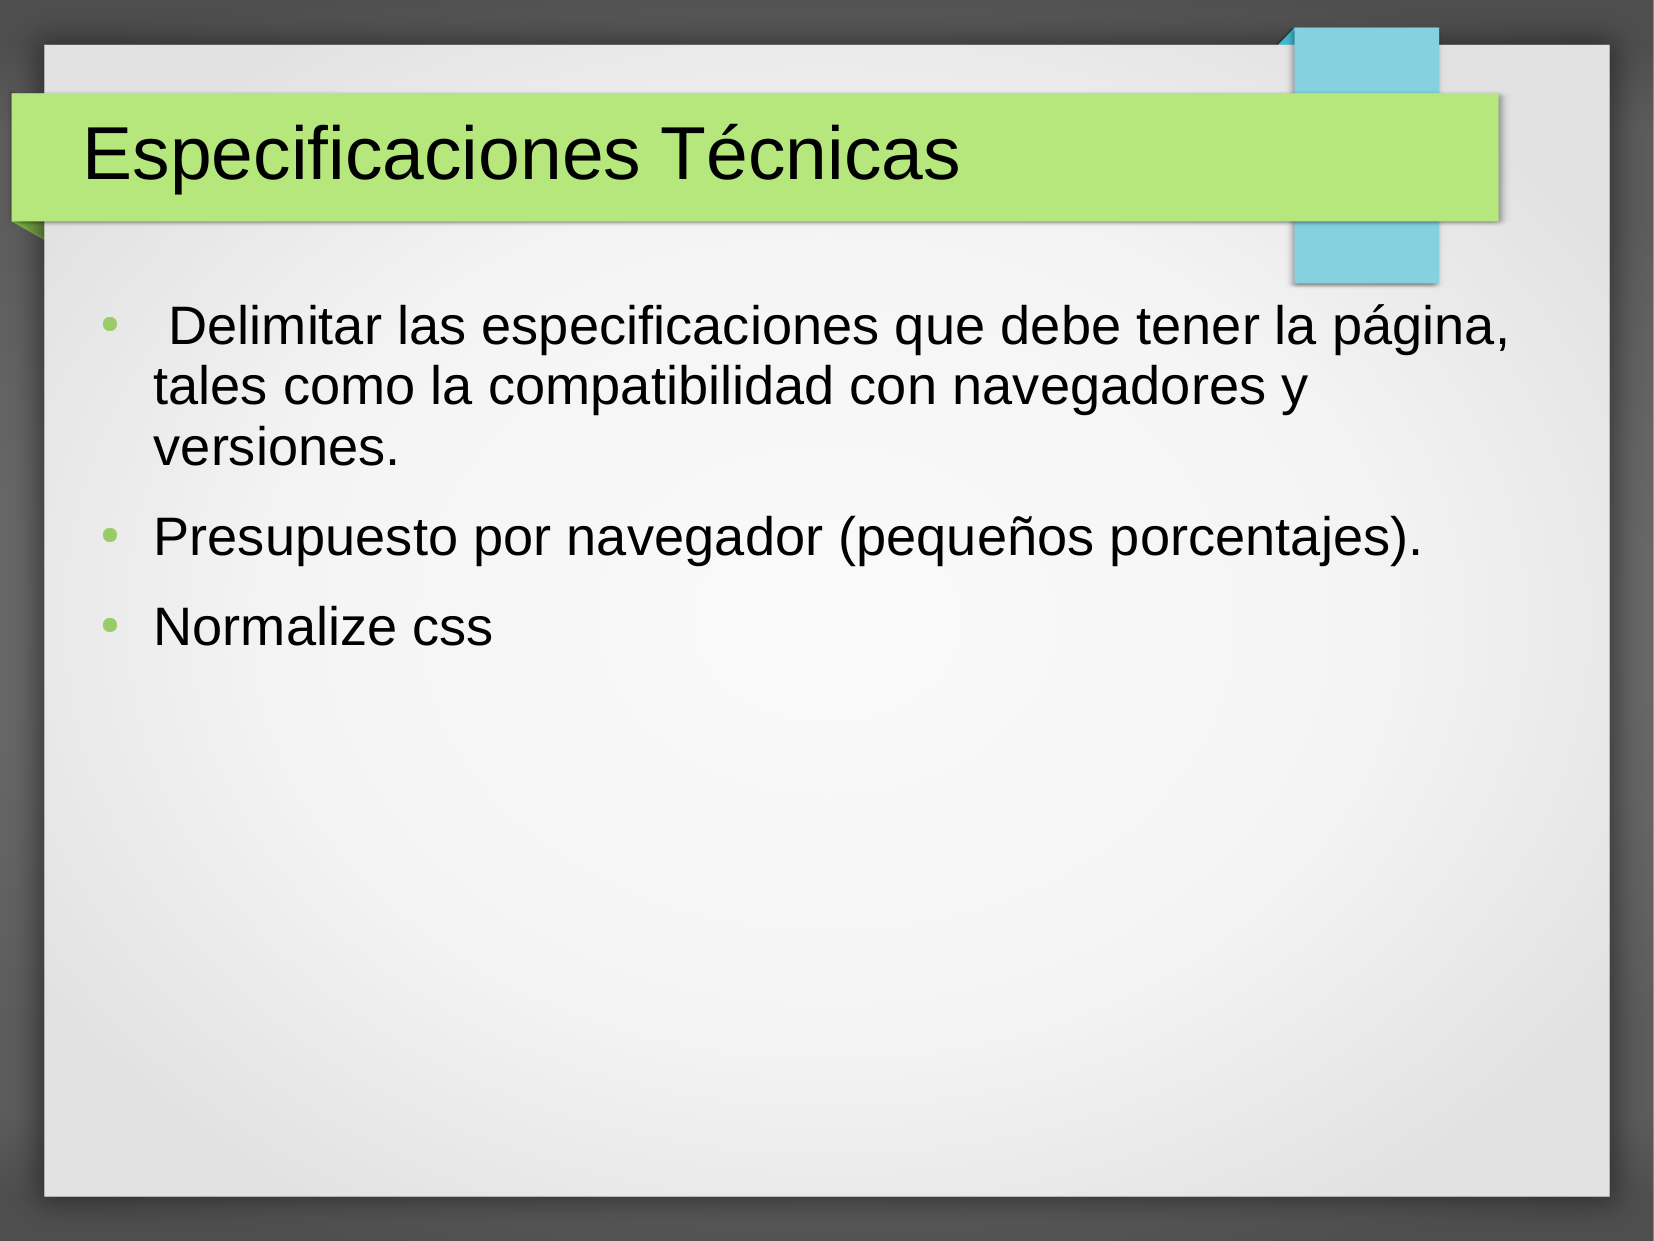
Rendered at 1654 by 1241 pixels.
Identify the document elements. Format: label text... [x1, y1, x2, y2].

title Especificaciones Técnicas [82, 94, 1264, 213]
picture [0, 0, 1654, 1241]
list Delimitar las especificaciones que debe tener la página, tales como la compatibilidad con navegadores y versiones. Presupuesto por navegador (pequeños porcentajes). Normalize css [82, 295, 1571, 1015]
